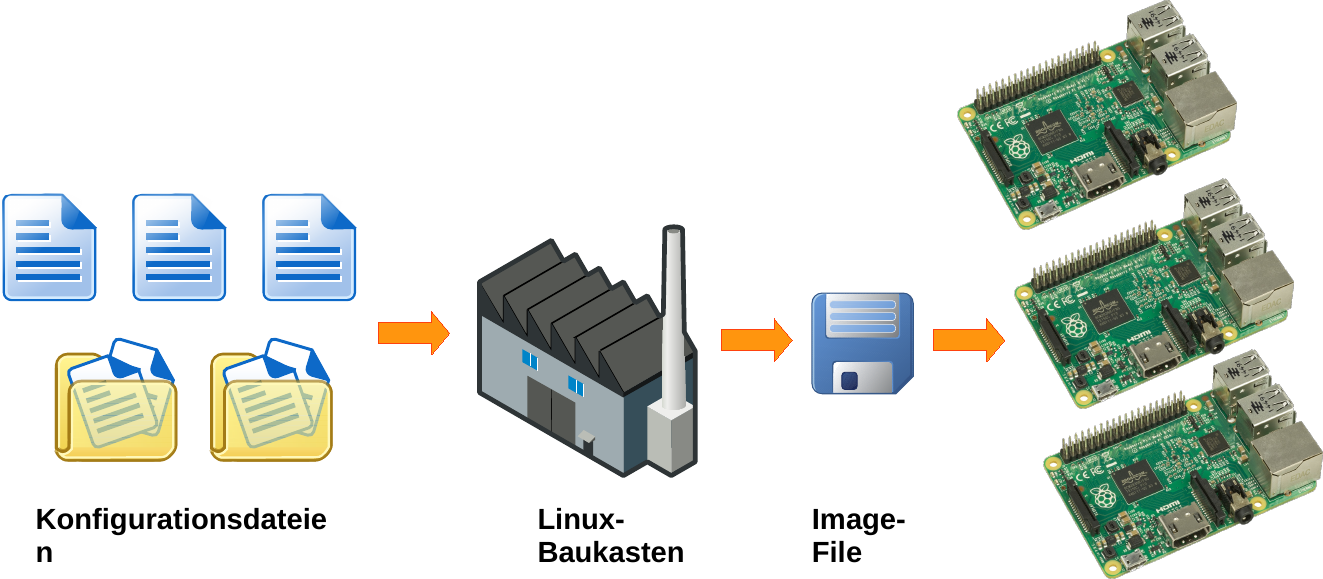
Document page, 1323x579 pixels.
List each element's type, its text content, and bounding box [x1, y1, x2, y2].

picture [34, 317, 357, 485]
text_box [721, 318, 793, 362]
picture [957, 0, 1323, 579]
text_box [378, 311, 450, 355]
picture [248, 188, 367, 308]
picture [792, 271, 934, 414]
picture [0, 188, 108, 308]
text_box Konfigurationsdateien [12, 495, 351, 544]
text_box [933, 318, 1005, 362]
picture [118, 188, 237, 308]
text_box Image-File [772, 495, 946, 544]
text_box Linux-Baukasten [479, 495, 744, 544]
picture [477, 224, 698, 478]
